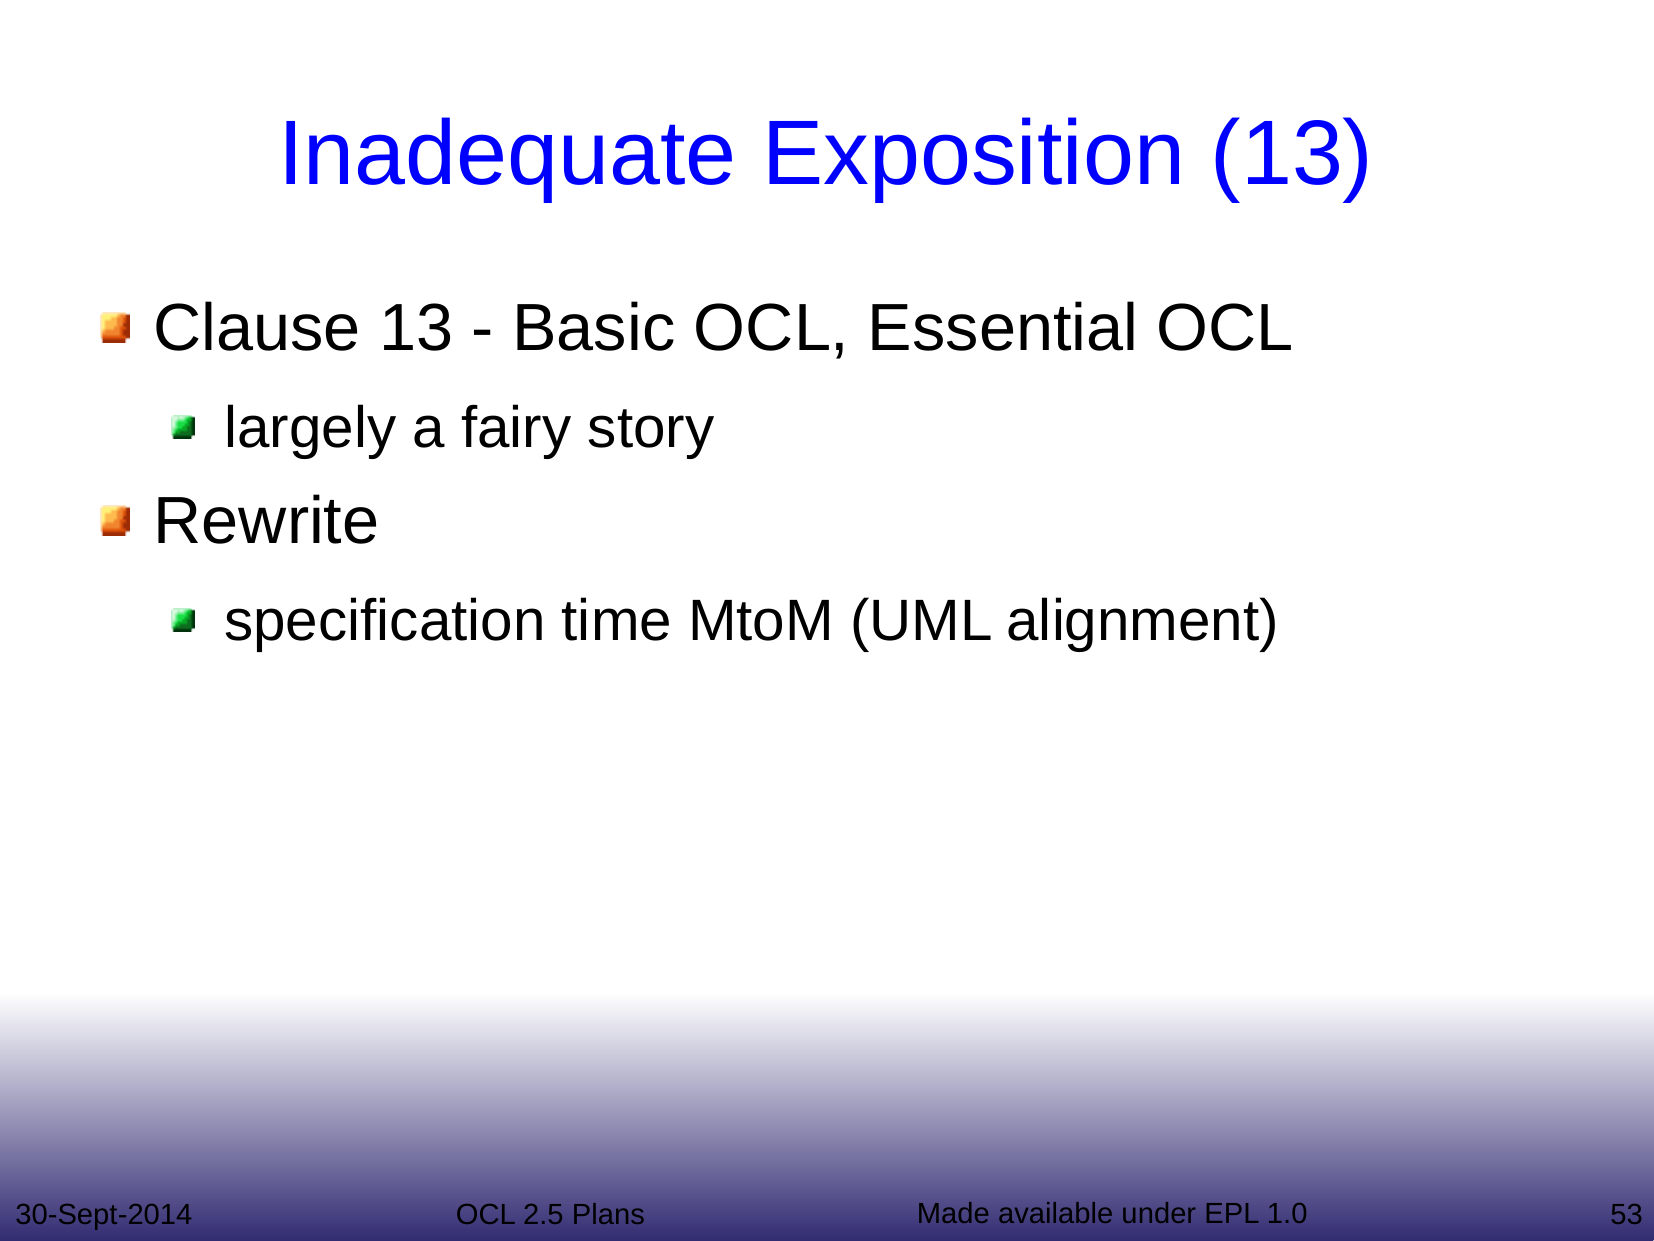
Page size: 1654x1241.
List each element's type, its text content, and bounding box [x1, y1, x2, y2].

list Clause 13 - Basic OCL, Essential OCL largely a fairy story Rewrite specification time MtoM (UML alignment) [82, 290, 1571, 1109]
title Inadequate Exposition (13) [82, 49, 1571, 257]
